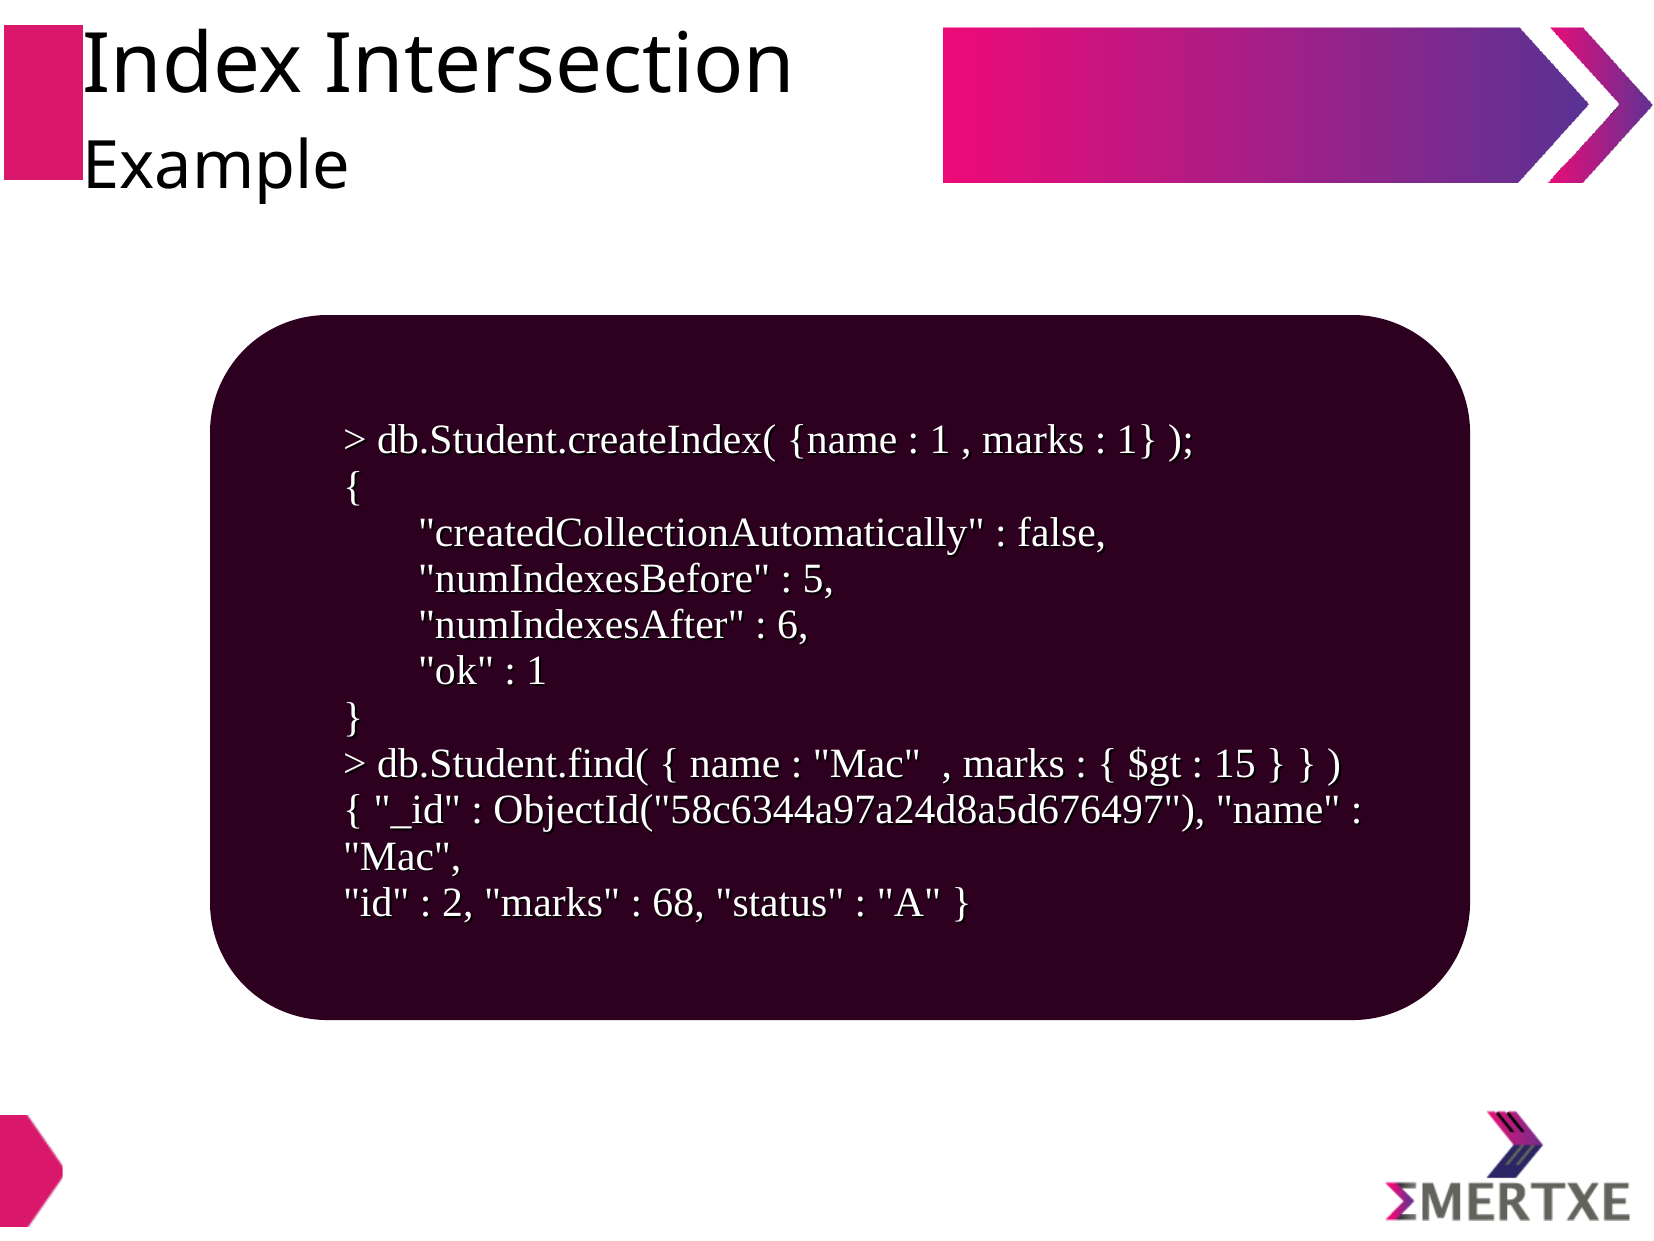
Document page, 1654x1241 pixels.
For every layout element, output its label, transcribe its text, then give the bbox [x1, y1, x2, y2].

picture [1385, 1107, 1631, 1221]
text_box > db.Student.createIndex( {name : 1 , marks : 1} ); { "createdCollectionAutomatically" : false, "numIndexesBefore" : 5, "numIndexesAfter" : 6, "ok" : 1 } > db.Student.find( { name : "Mac" , marks : { $gt : 15 } } ) { "_id" : ObjectId("58c6344a97a24d8a5d676497"), "name" : "Mac", "id" : 2, "marks" : 68, "status" : "A" } [328, 409, 1381, 936]
picture [1571, 27, 1653, 183]
text_box [210, 315, 1471, 1021]
title Index Intersection Example [82, 2, 1571, 210]
